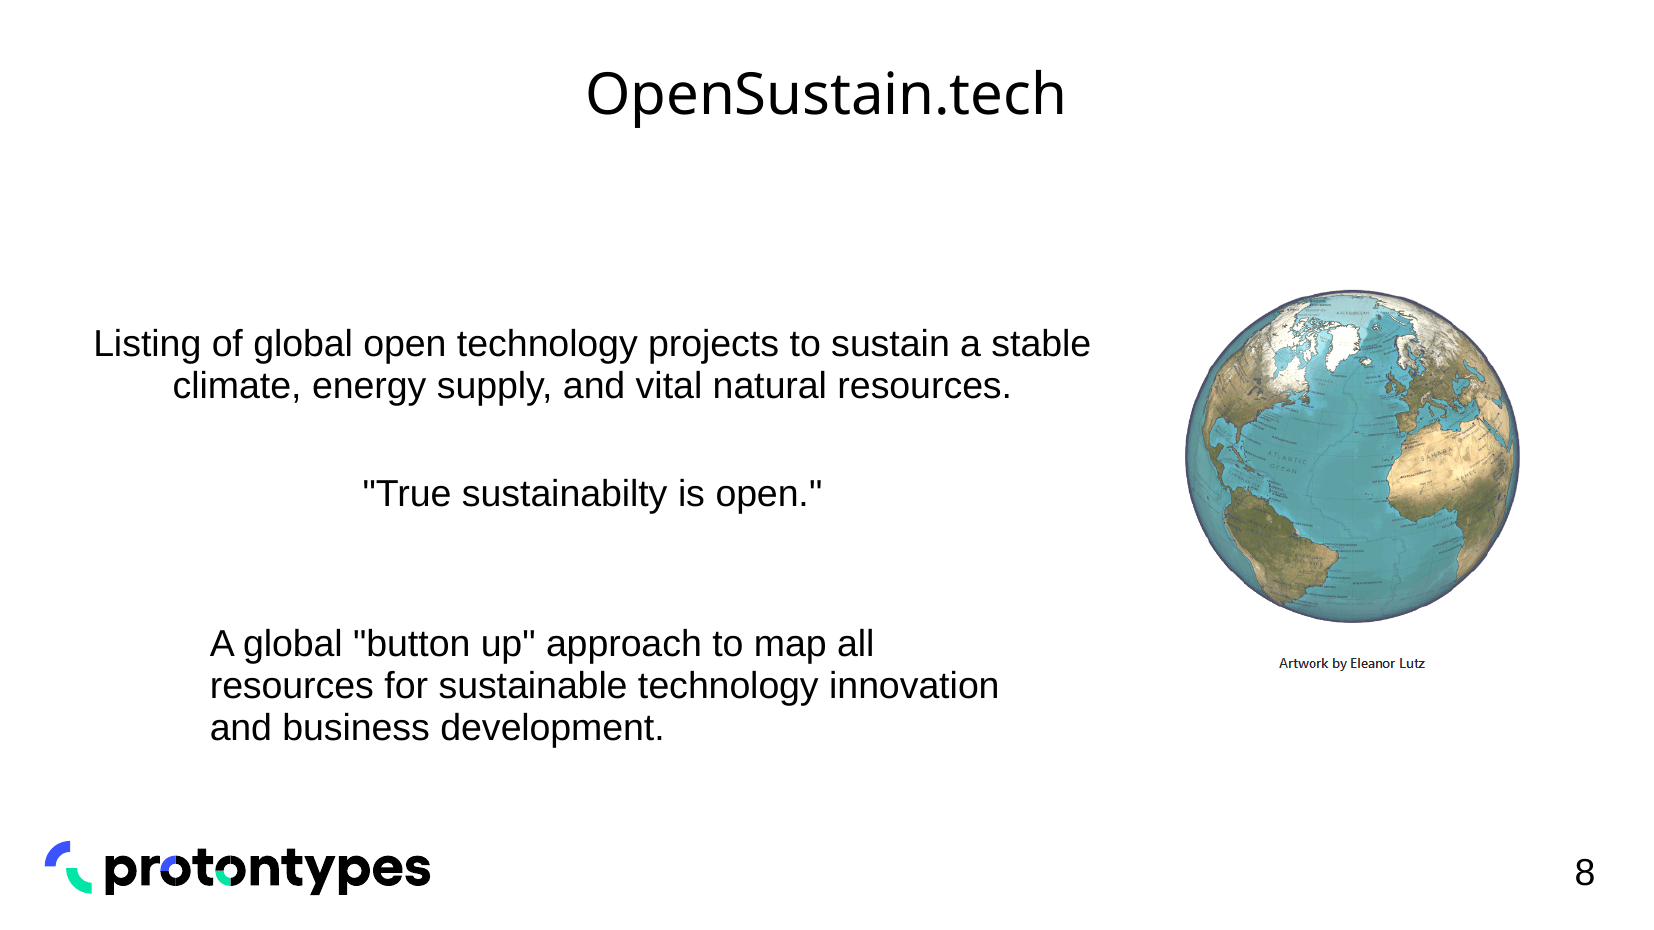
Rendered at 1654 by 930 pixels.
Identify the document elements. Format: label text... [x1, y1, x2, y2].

picture [1154, 269, 1534, 676]
text_box Listing of global open technology projects to sustain a stable climate, energy supply, and vital natural resources. [60, 315, 1126, 420]
title OpenSustain.tech [82, 36, 1571, 148]
text_box "True sustainabilty is open." [60, 465, 1126, 522]
text_box A global "button up" approach to map all resources for sustainable technology innovation and business development. [195, 615, 1021, 756]
